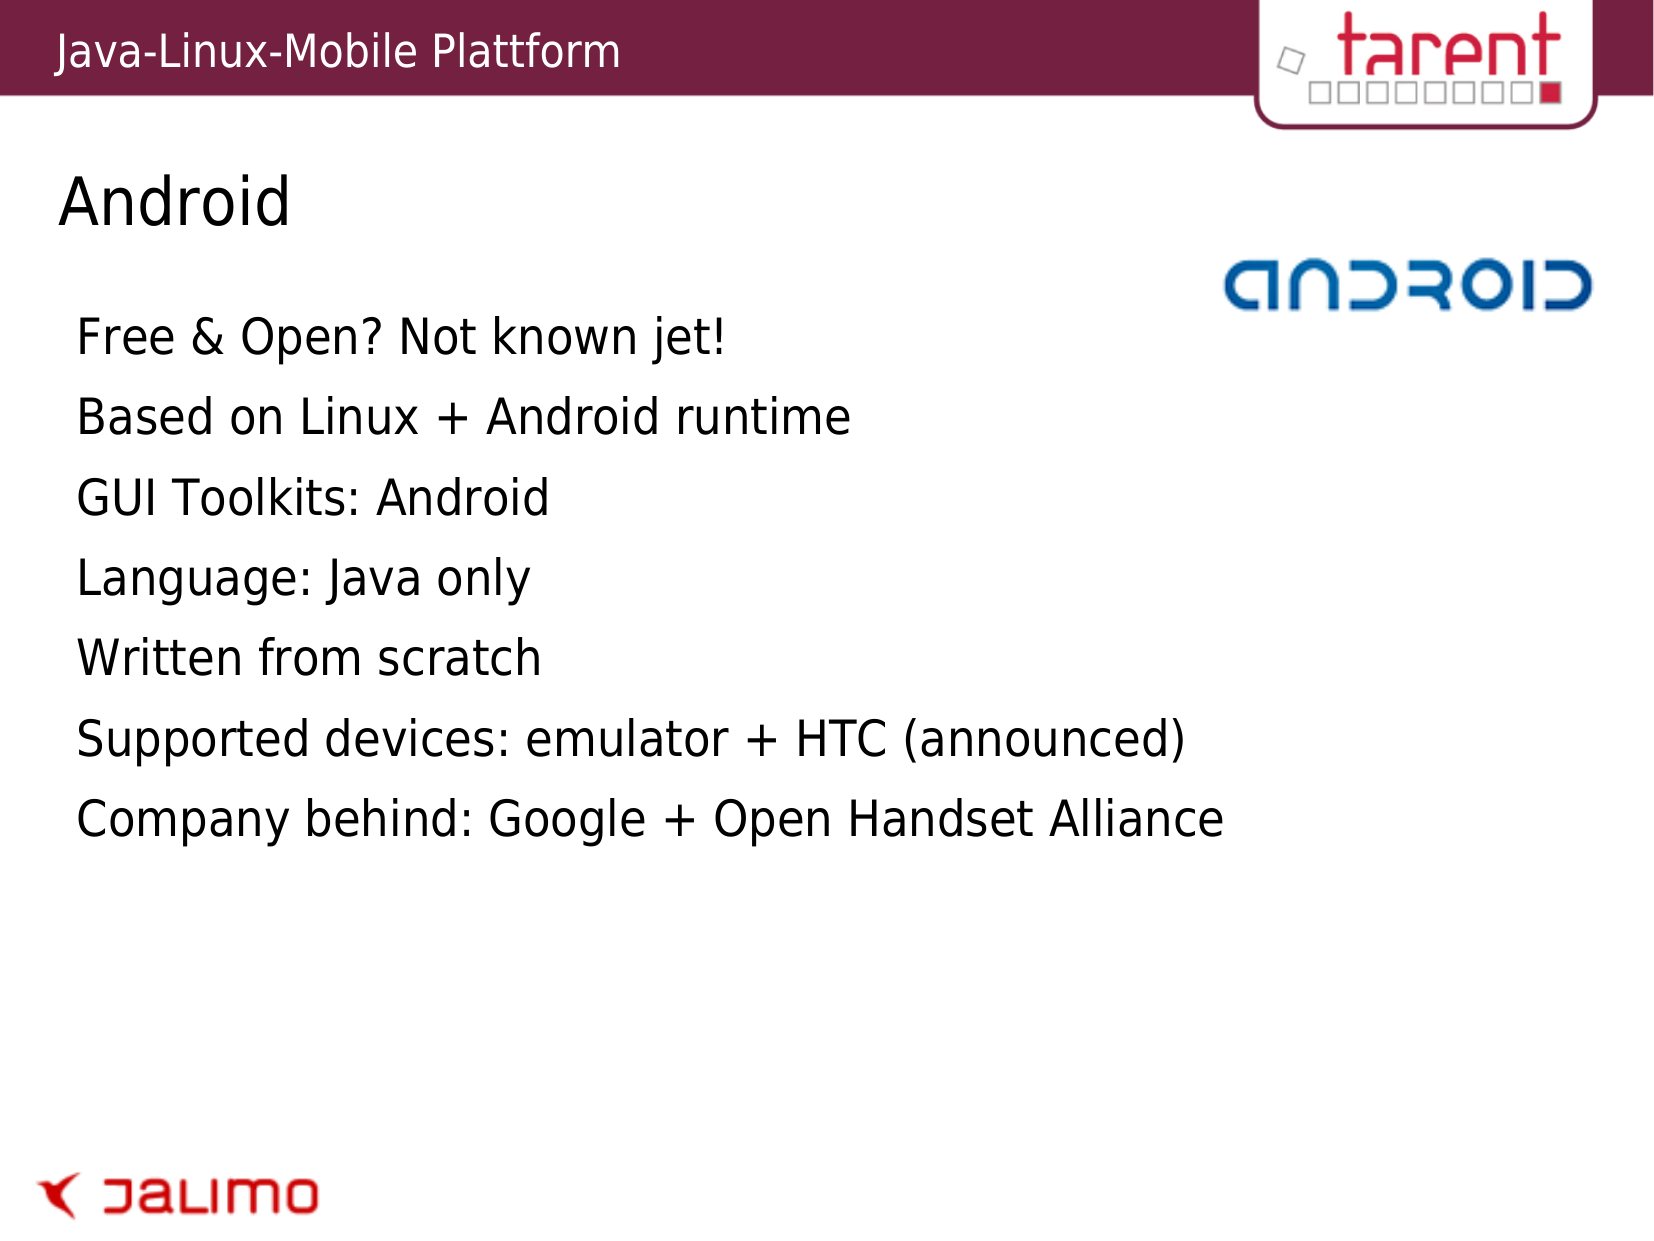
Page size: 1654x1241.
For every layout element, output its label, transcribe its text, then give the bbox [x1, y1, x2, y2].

picture [0, 0, 1654, 146]
title Android [59, 162, 1625, 241]
picture [32, 1171, 324, 1222]
picture [1216, 218, 1602, 358]
list Free & Open? Not known jet! Based on Linux + Android runtime GUI Toolkits: Android Language: Java only Written from scratch Supported devices: emulator + HTC (announced) Company behind: Google + Open Handset Alliance [59, 307, 1606, 849]
